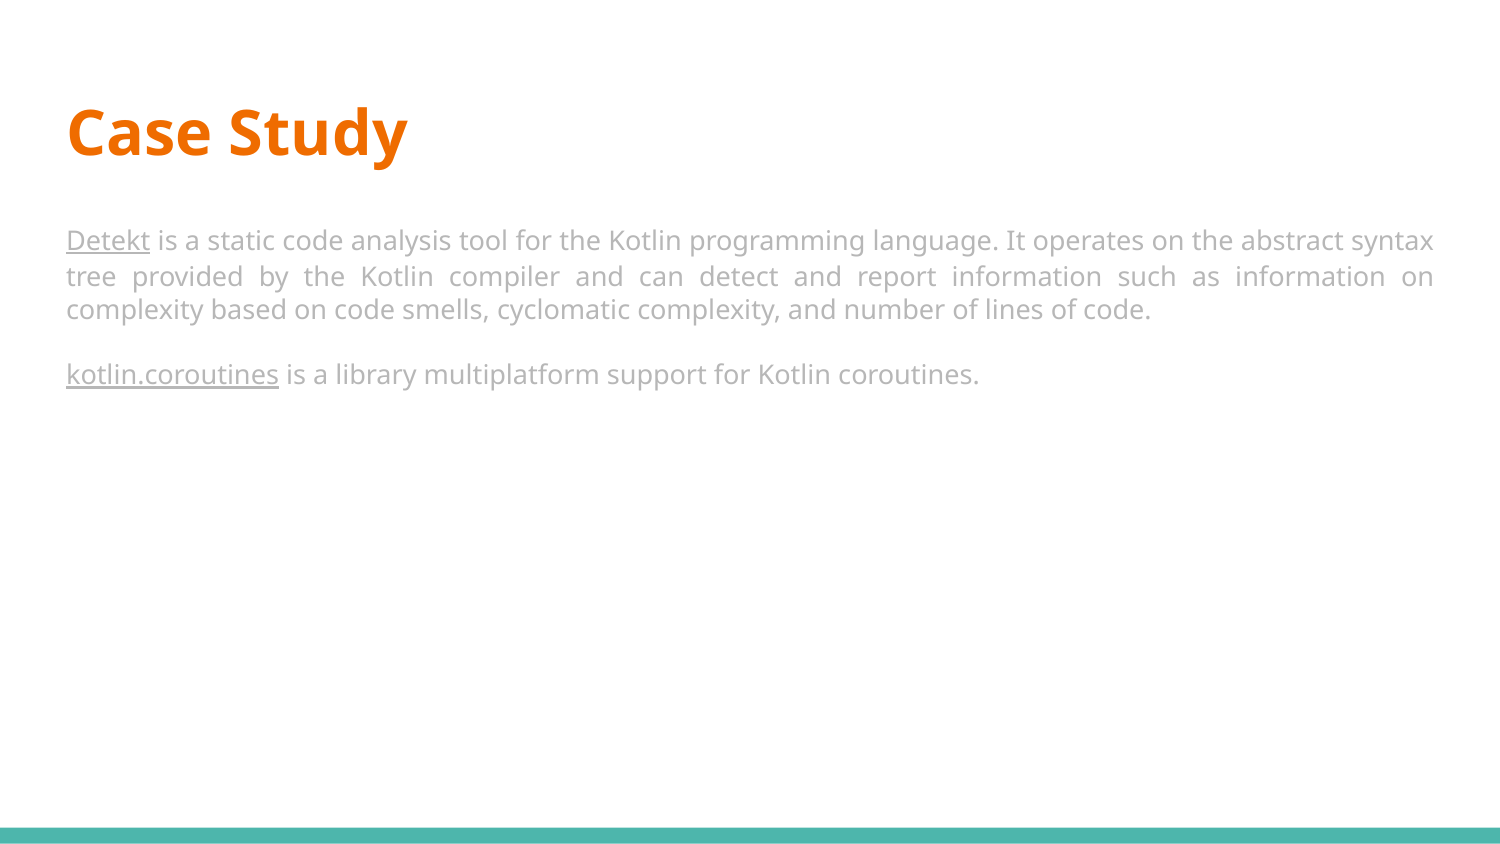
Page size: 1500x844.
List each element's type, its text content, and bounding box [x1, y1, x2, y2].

text_box Detekt is a static code analysis tool for the Kotlin programming language. It operates on the abstract syntax tree provided by the Kotlin compiler and can detect and report information such as information on complexity based on code smells, cyclomatic complexity, and number of lines of code. kotlin.coroutines is a library multiplatform support for Kotlin coroutines. [51, 208, 1449, 410]
title Case Study [51, 72, 1449, 189]
